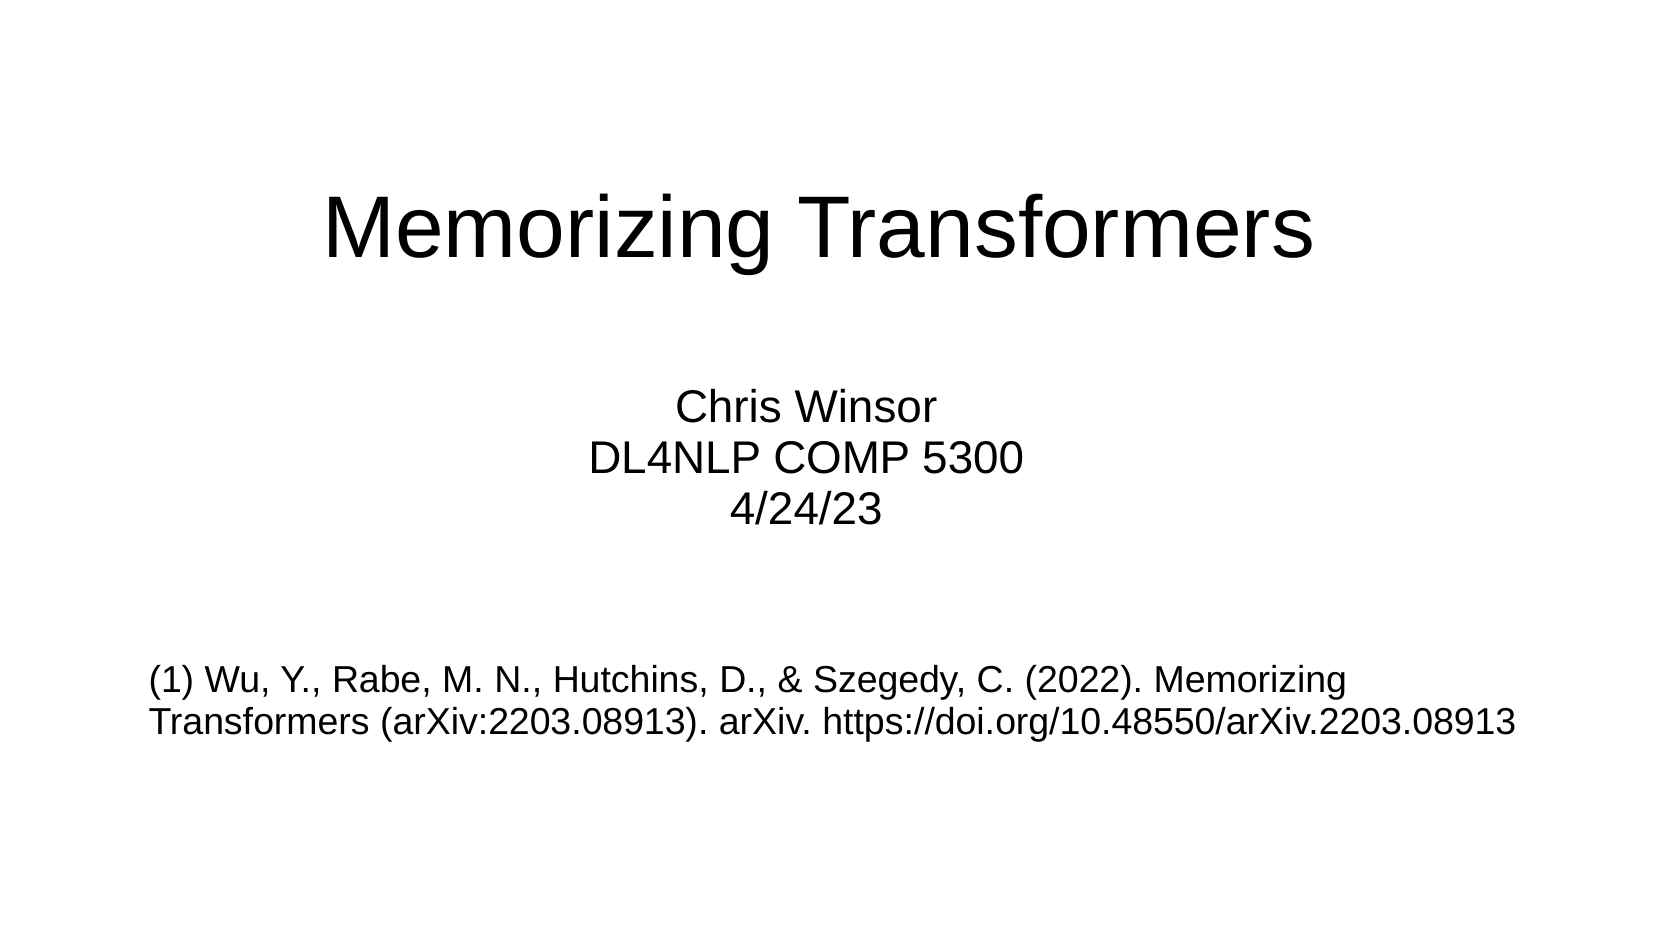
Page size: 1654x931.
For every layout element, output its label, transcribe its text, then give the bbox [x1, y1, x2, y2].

subtitle Chris Winsor DL4NLP COMP 5300 4/24/23 [112, 375, 1501, 540]
title Memorizing Transformers [75, 150, 1564, 306]
text_box (1) Wu, Y., Rabe, M. N., Hutchins, D., & Szegedy, C. (2022). Memorizing Transformers (arXiv:2203.08913). arXiv. https://doi.org/10.48550/arXiv.2203.08913 [133, 651, 1538, 751]
